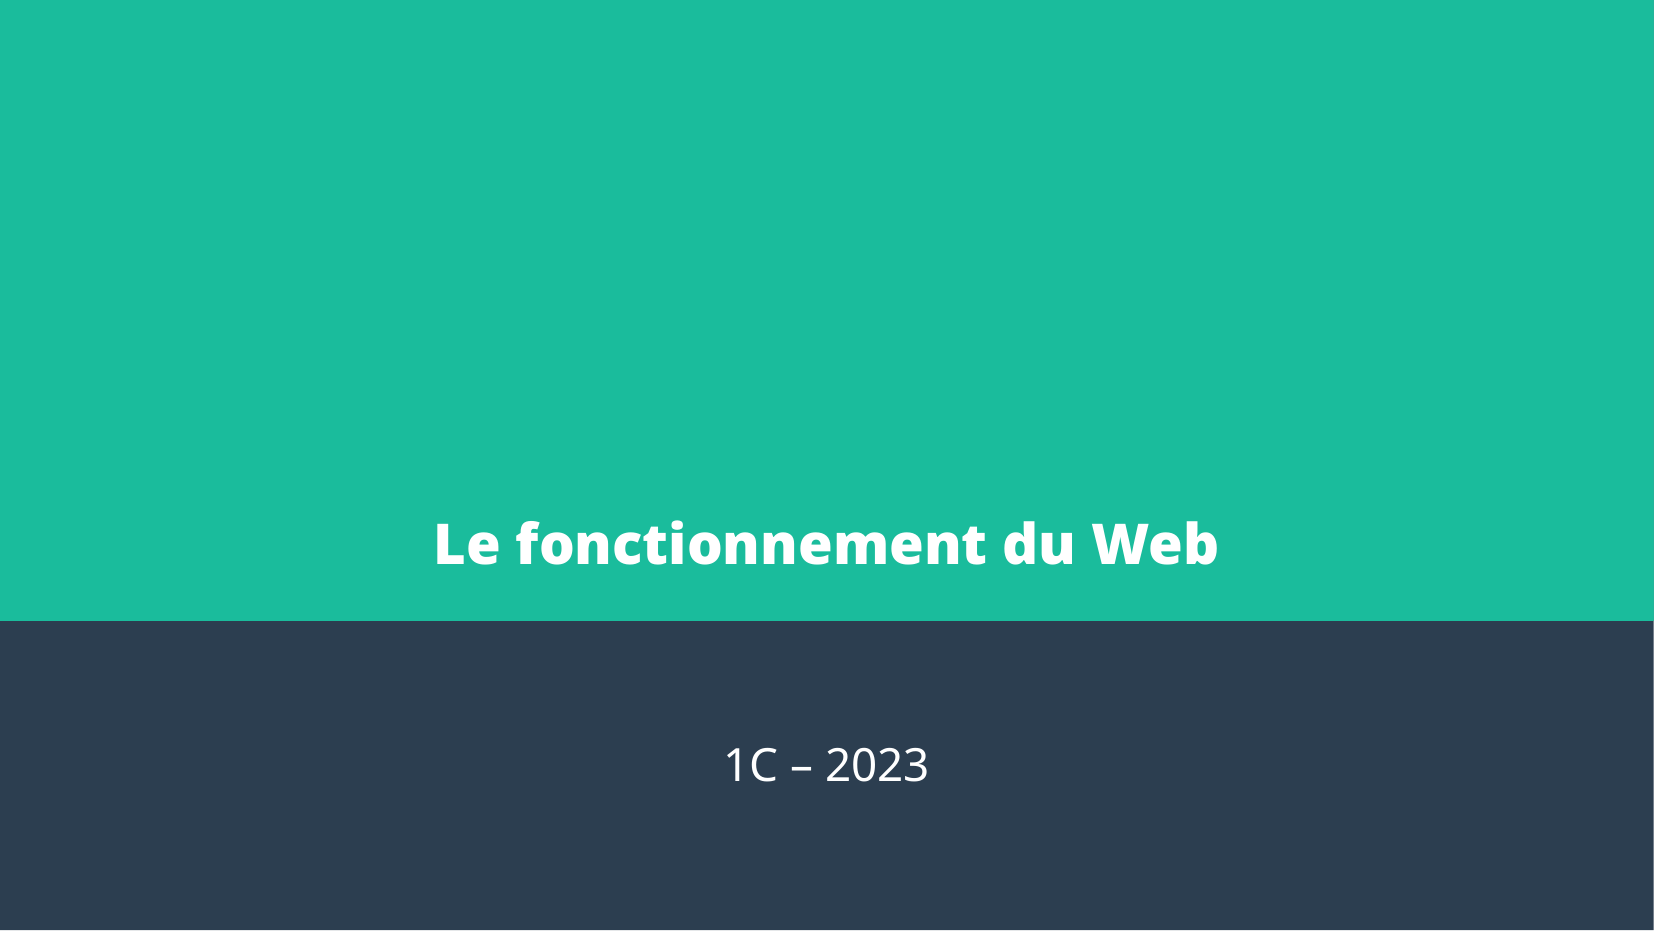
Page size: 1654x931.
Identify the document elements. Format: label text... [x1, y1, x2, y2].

subtitle 1C – 2023 [59, 642, 1595, 886]
title Le fonctionnement du Web [59, 465, 1595, 583]
